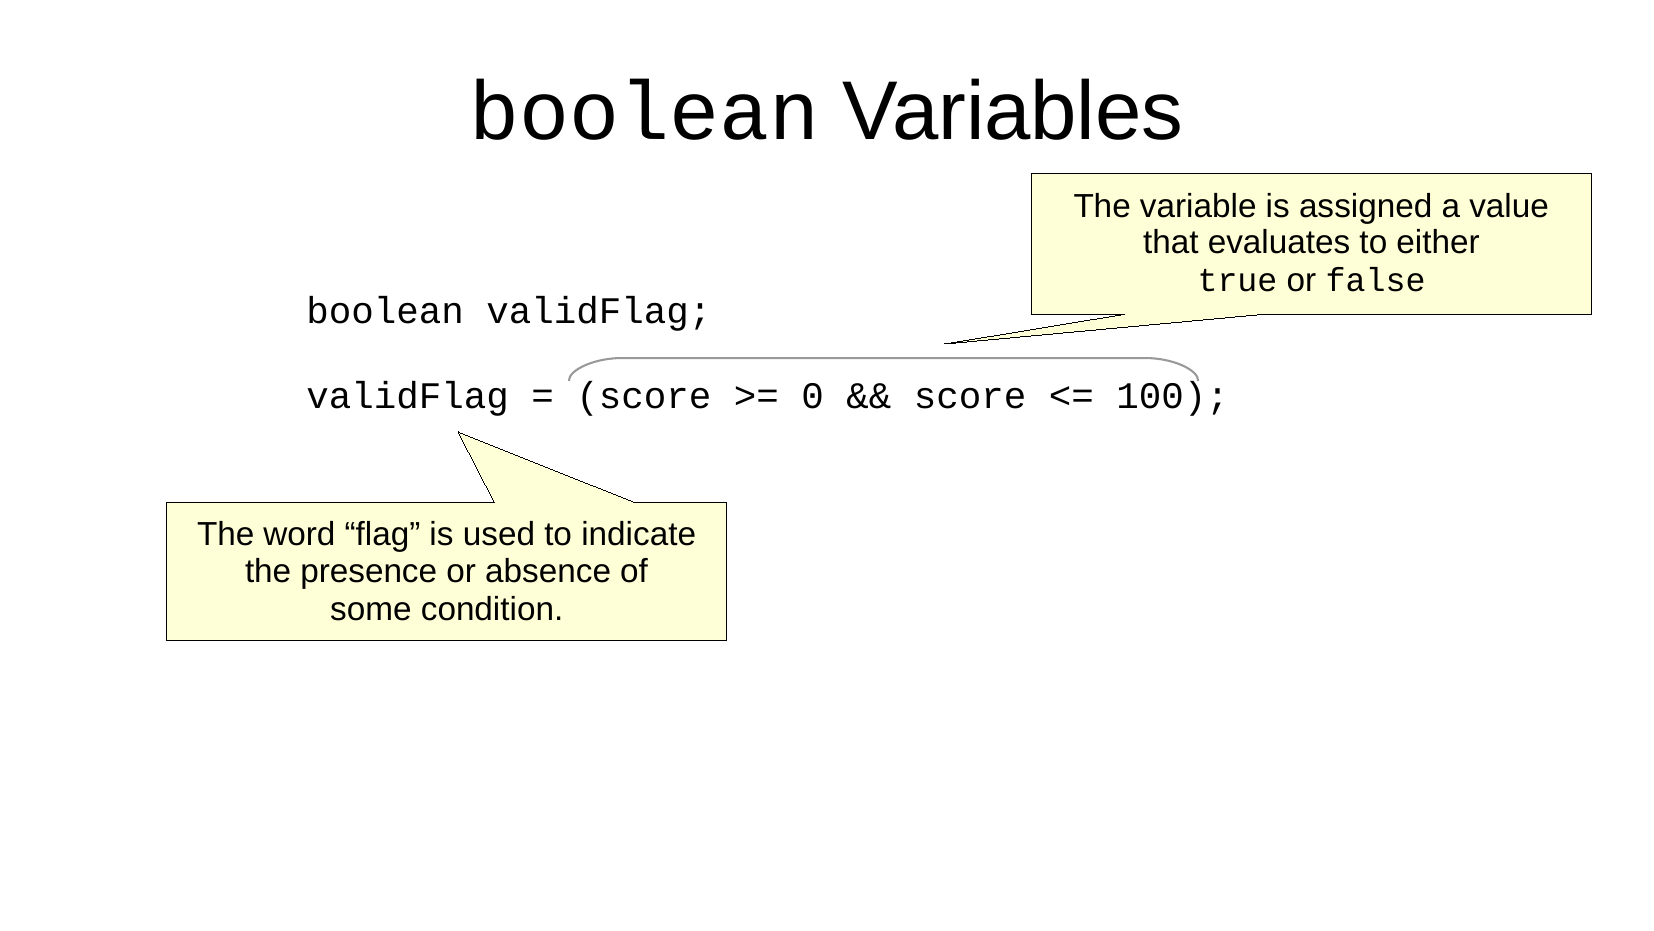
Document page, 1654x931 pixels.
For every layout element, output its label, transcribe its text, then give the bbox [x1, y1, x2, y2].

title boolean Variables [82, 37, 1571, 193]
text_box boolean validFlag; validFlag = (score >= 0 && score <= 100); [291, 284, 1244, 427]
text_box The word “flag” is used to indicate the presence or absence of some condition. [166, 431, 727, 641]
text_box The variable is assigned a value that evaluates to either true or false [944, 173, 1592, 344]
